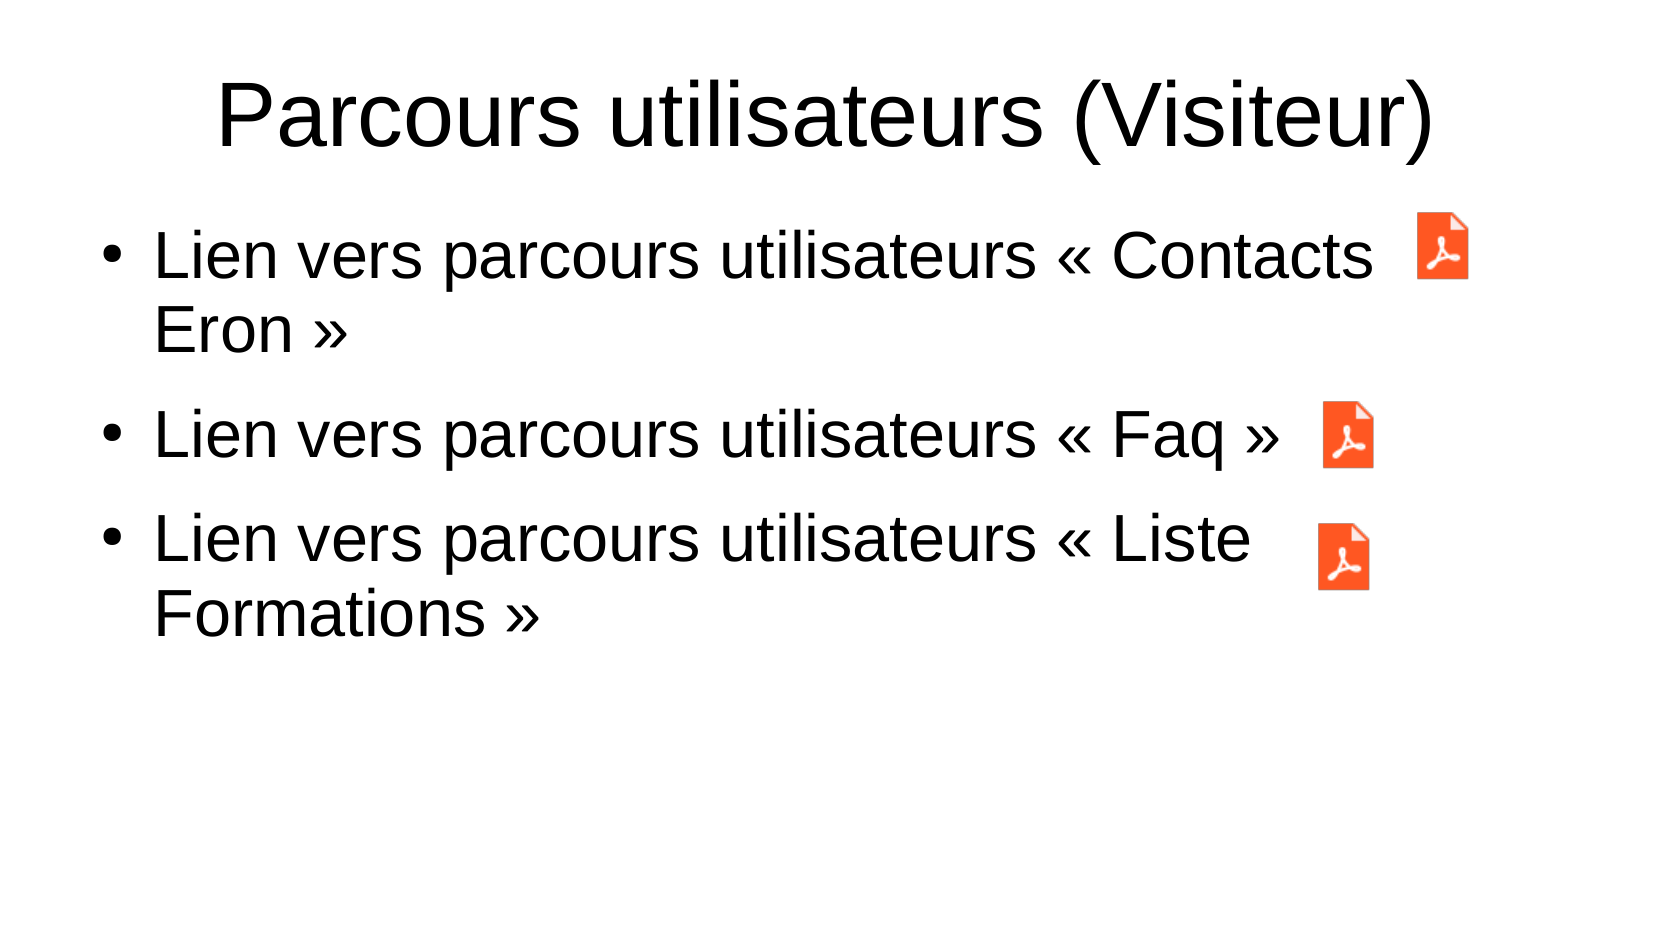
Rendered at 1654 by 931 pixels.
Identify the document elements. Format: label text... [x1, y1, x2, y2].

picture [1405, 208, 1481, 284]
list Lien vers parcours utilisateurs « Contacts Eron » Lien vers parcours utilisateurs « Faq » Lien vers parcours utilisateurs « Liste Formations » [82, 217, 1571, 758]
picture [1311, 397, 1386, 473]
picture [1306, 519, 1382, 595]
title Parcours utilisateurs (Visiteur) [82, 37, 1571, 193]
